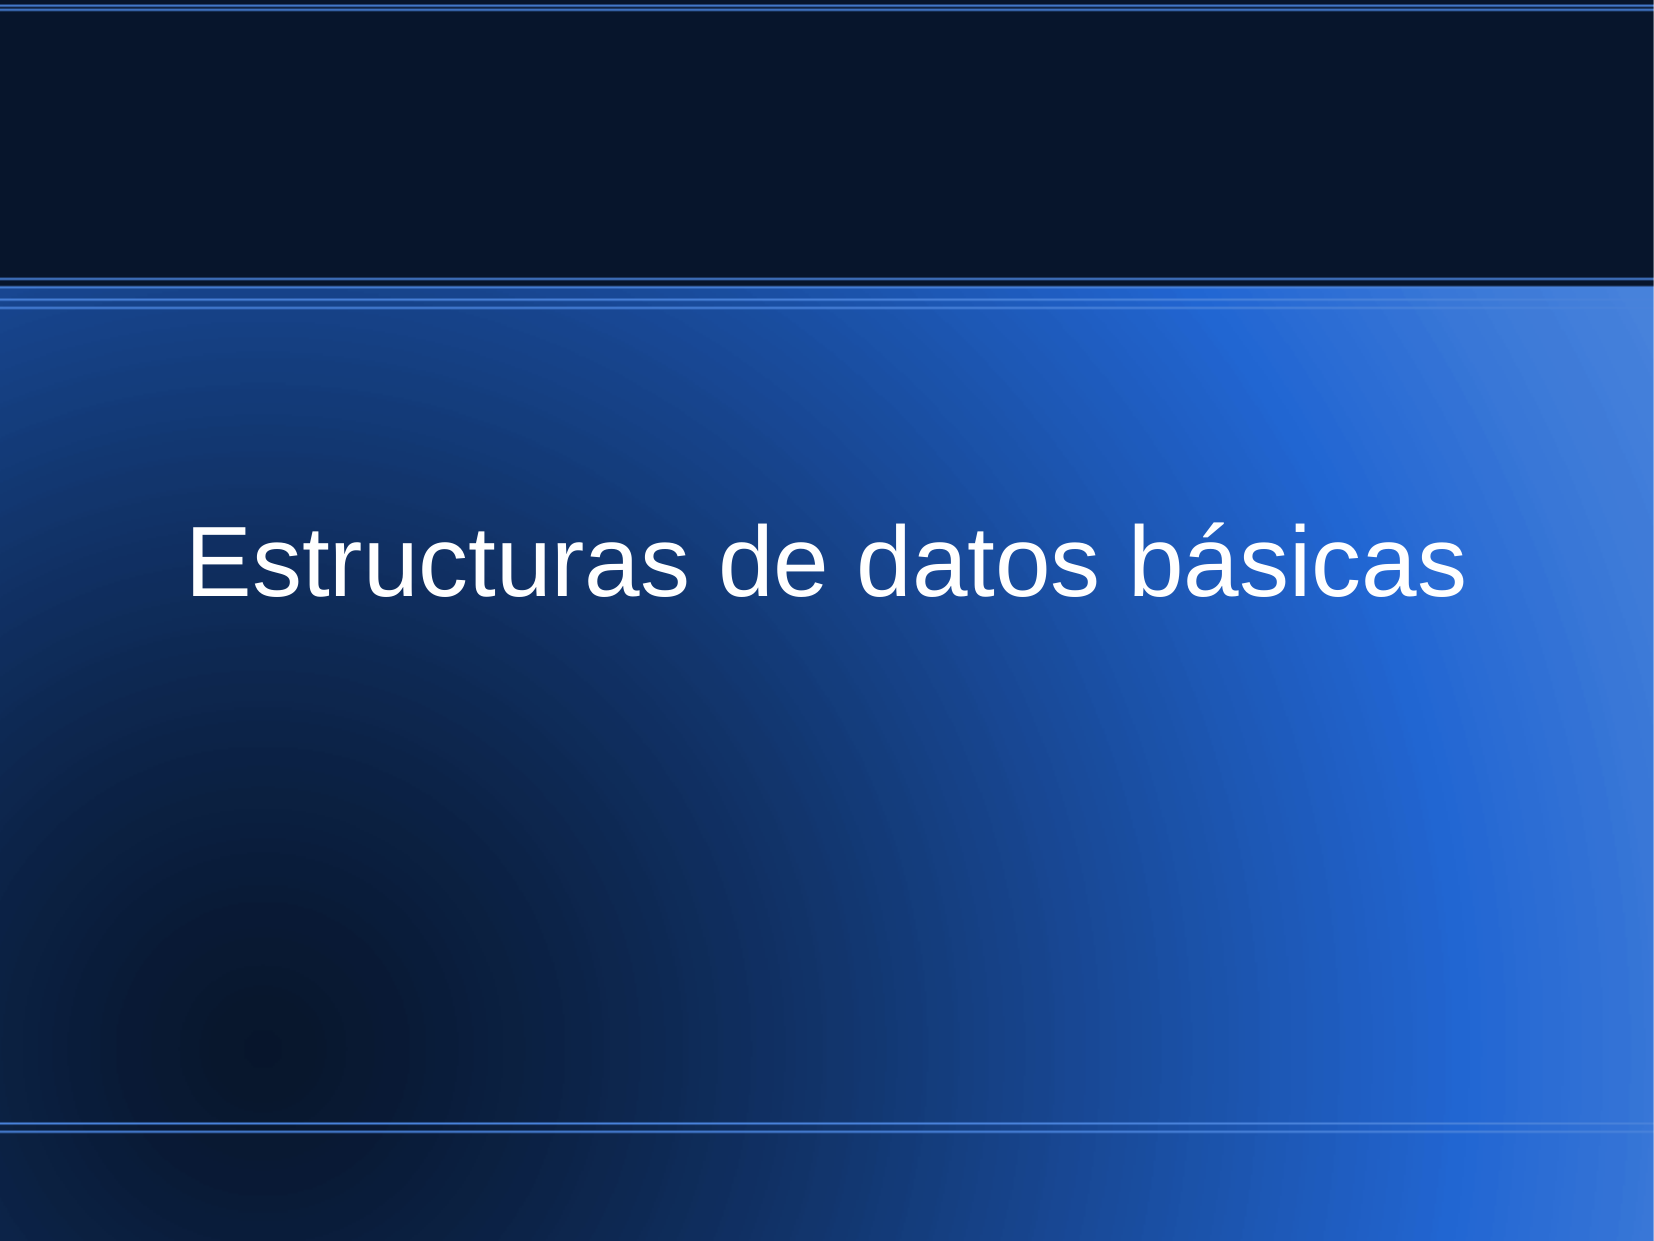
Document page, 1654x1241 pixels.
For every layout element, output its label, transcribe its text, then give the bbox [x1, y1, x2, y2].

subtitle Estructuras de datos básicas [82, 49, 1571, 1075]
picture [0, 0, 1654, 1241]
